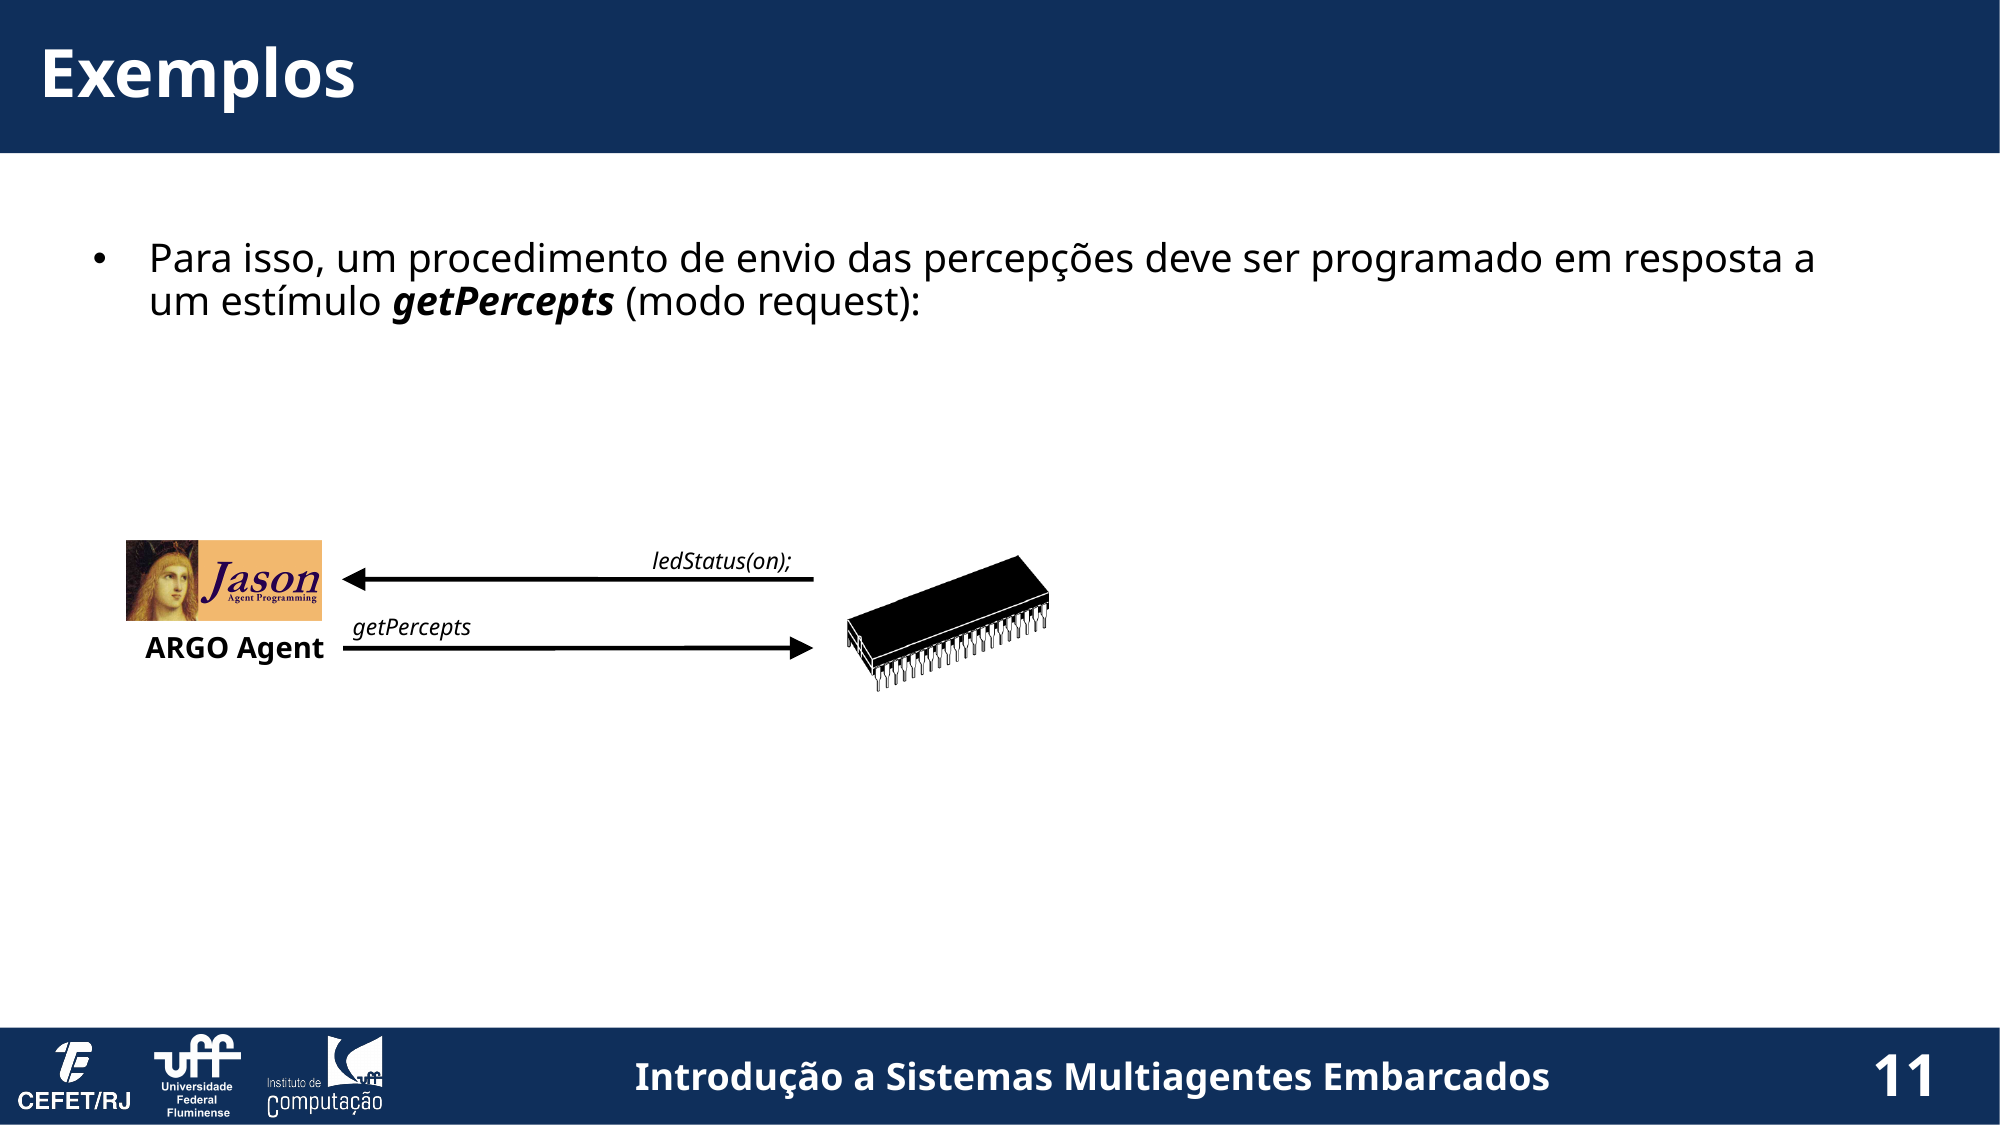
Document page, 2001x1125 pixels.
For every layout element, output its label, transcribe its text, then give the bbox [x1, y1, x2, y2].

picture [265, 1033, 384, 1118]
text_box ledStatus(on); [537, 538, 907, 582]
picture [847, 555, 1049, 692]
text_box ARGO Agent [110, 622, 361, 672]
text_box Para isso, um procedimento de envio das percepções deve ser programado em resposta a um estímulo getPercepts (modo request): [77, 231, 1833, 1006]
picture [18, 1021, 130, 1125]
text_box Exemplos [25, 23, 2000, 119]
text_box getPercepts [328, 605, 496, 648]
picture [126, 540, 322, 621]
picture [153, 1033, 242, 1122]
